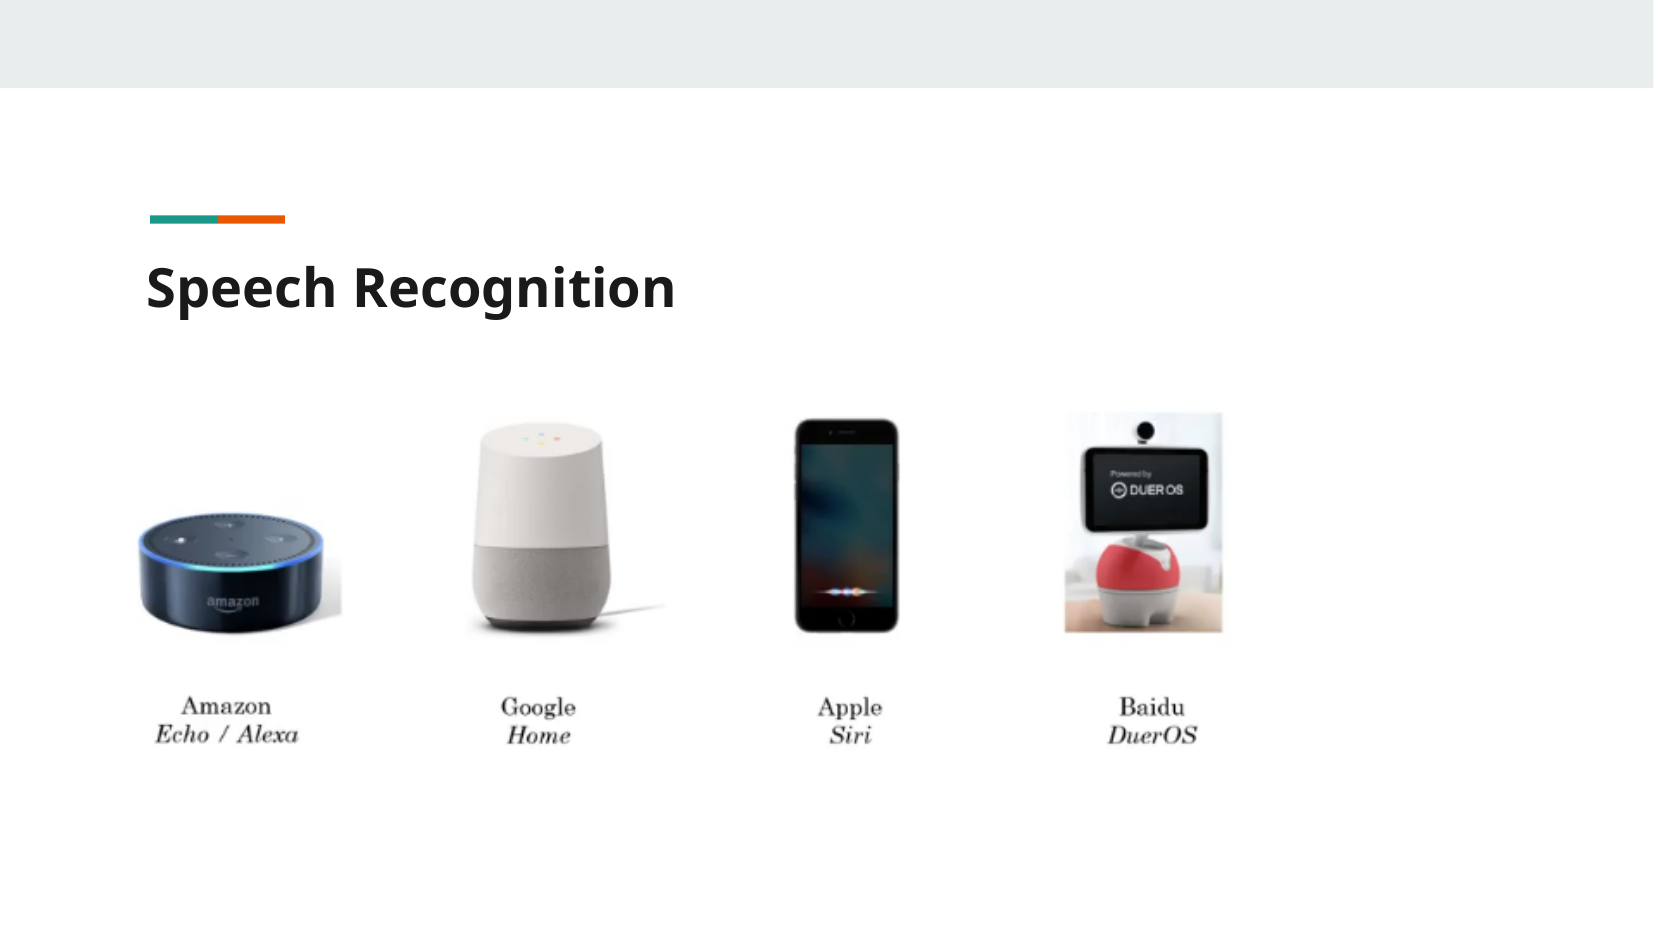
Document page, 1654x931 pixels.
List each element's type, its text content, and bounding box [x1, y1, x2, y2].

picture [134, 379, 1243, 777]
title Speech Recognition [131, 238, 1523, 336]
